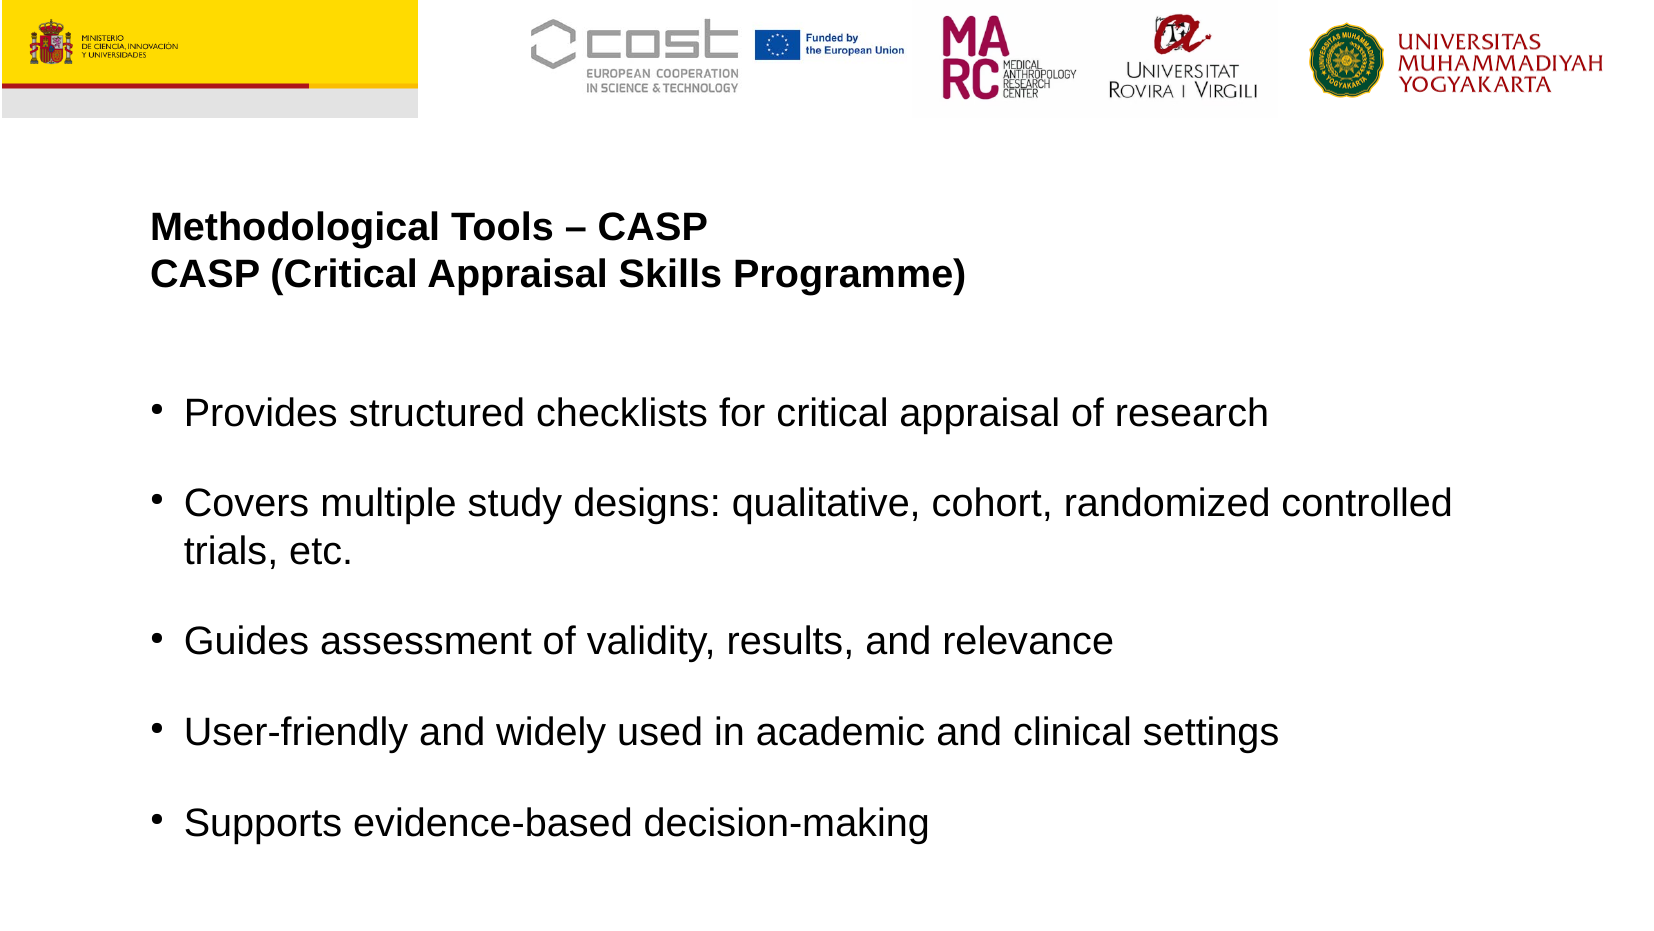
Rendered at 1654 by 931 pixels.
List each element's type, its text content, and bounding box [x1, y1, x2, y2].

picture [1302, 14, 1613, 112]
text_box Methodological Tools – CASP CASP (Critical Appraisal Skills Programme) Provides structured checklists for critical appraisal of research Covers multiple study designs: qualitative, cohort, randomized controlled trials, etc. Guides assessment of validity, results, and relevance User-friendly and widely used in academic and clinical settings Supports evidence-based decision-making [82, 200, 1552, 845]
picture [2, 0, 1278, 119]
